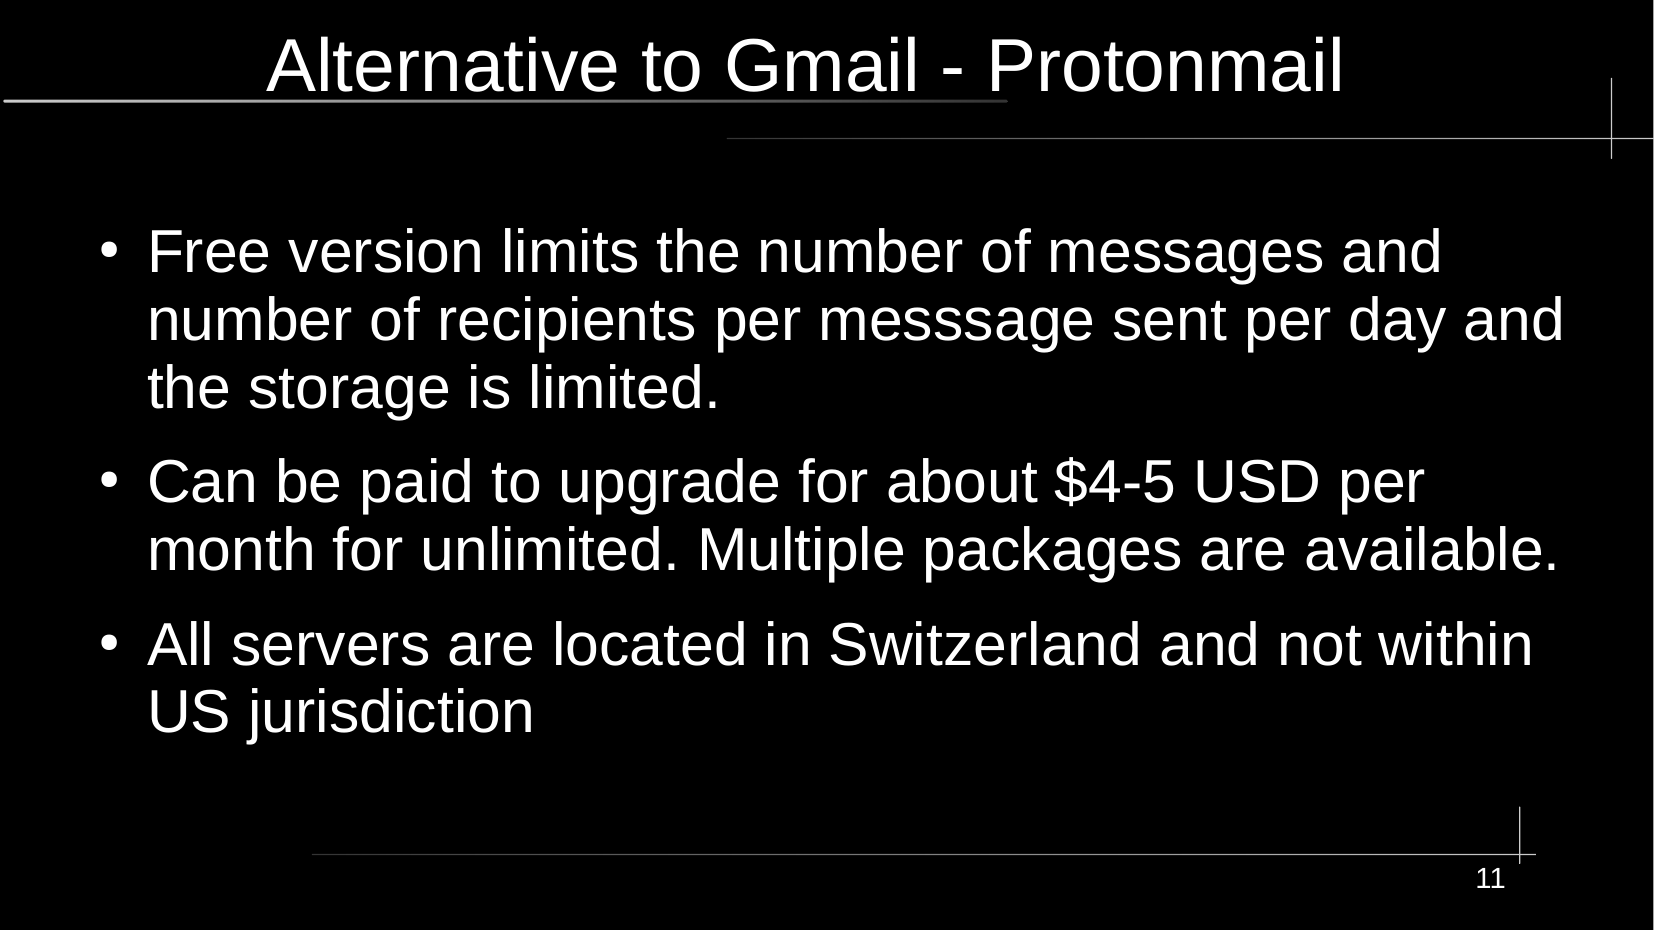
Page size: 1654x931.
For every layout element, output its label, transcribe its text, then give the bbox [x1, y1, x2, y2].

title Alternative to Gmail - Protonmail [23, 11, 1589, 119]
list Free version limits the number of messages and number of recipients per messsage sent per day and the storage is limited. Can be paid to upgrade for about $4-5 USD per month for unlimited. Multiple packages are available. All servers are located in Switzerland and not within US jurisdiction [82, 217, 1571, 758]
